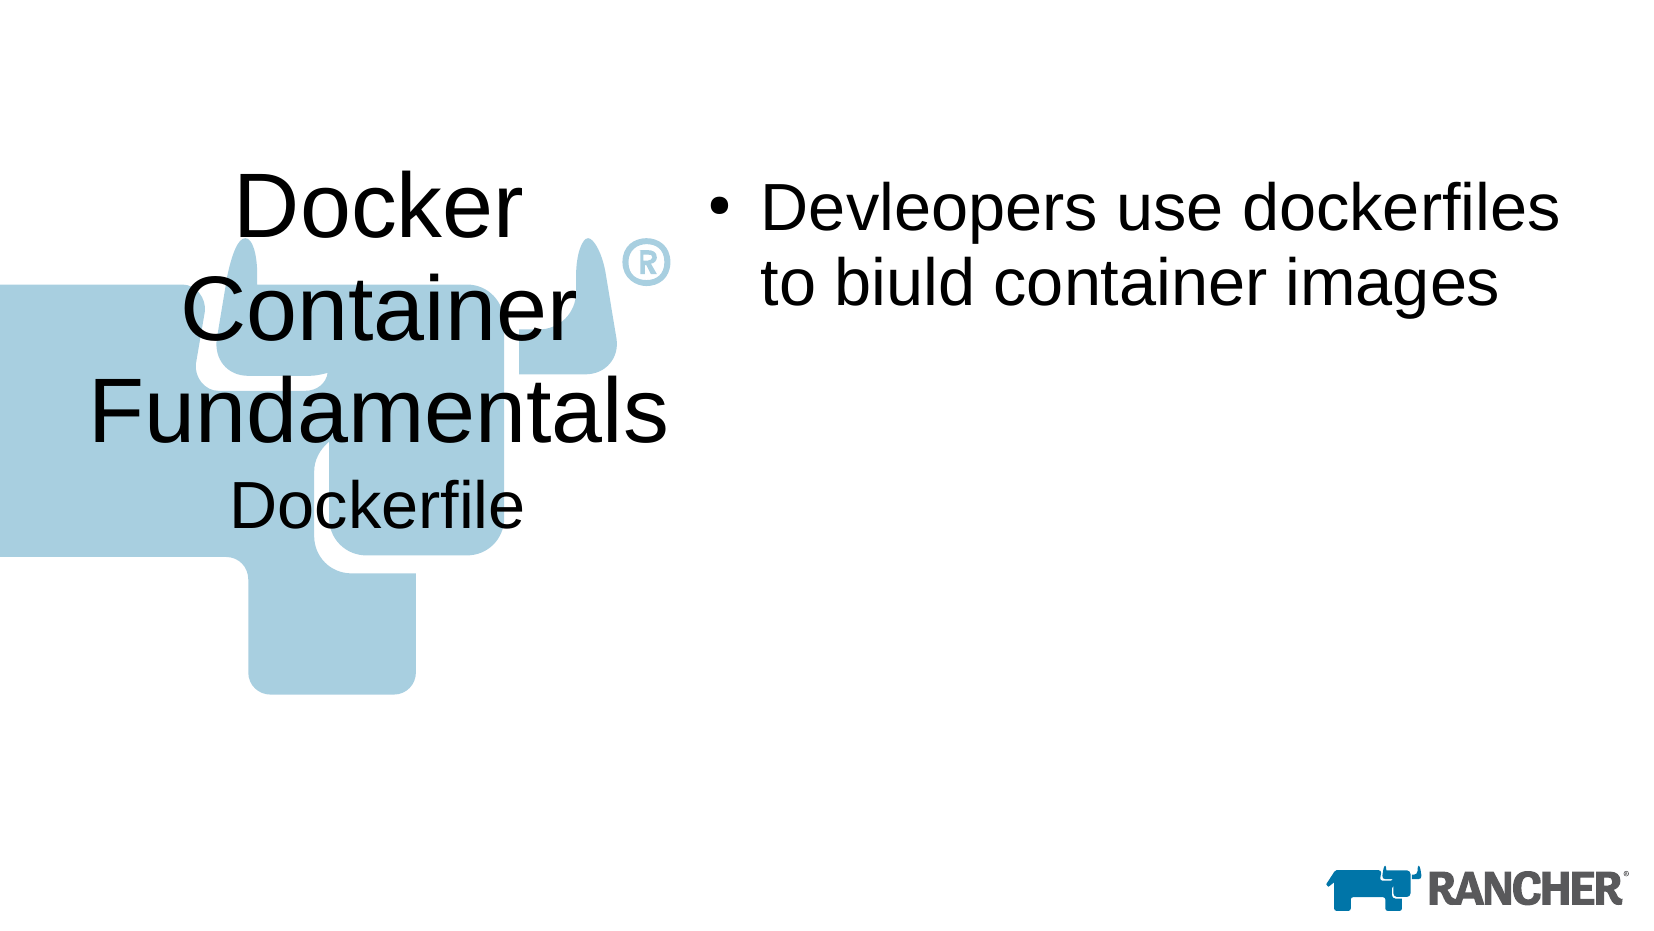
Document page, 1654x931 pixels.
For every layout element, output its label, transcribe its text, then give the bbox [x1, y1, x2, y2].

text_box Dockerfile [81, 467, 674, 773]
list Devleopers use dockerfiles to biuld container images [690, 169, 1572, 545]
title Docker Container Fundamentals [83, 154, 676, 463]
